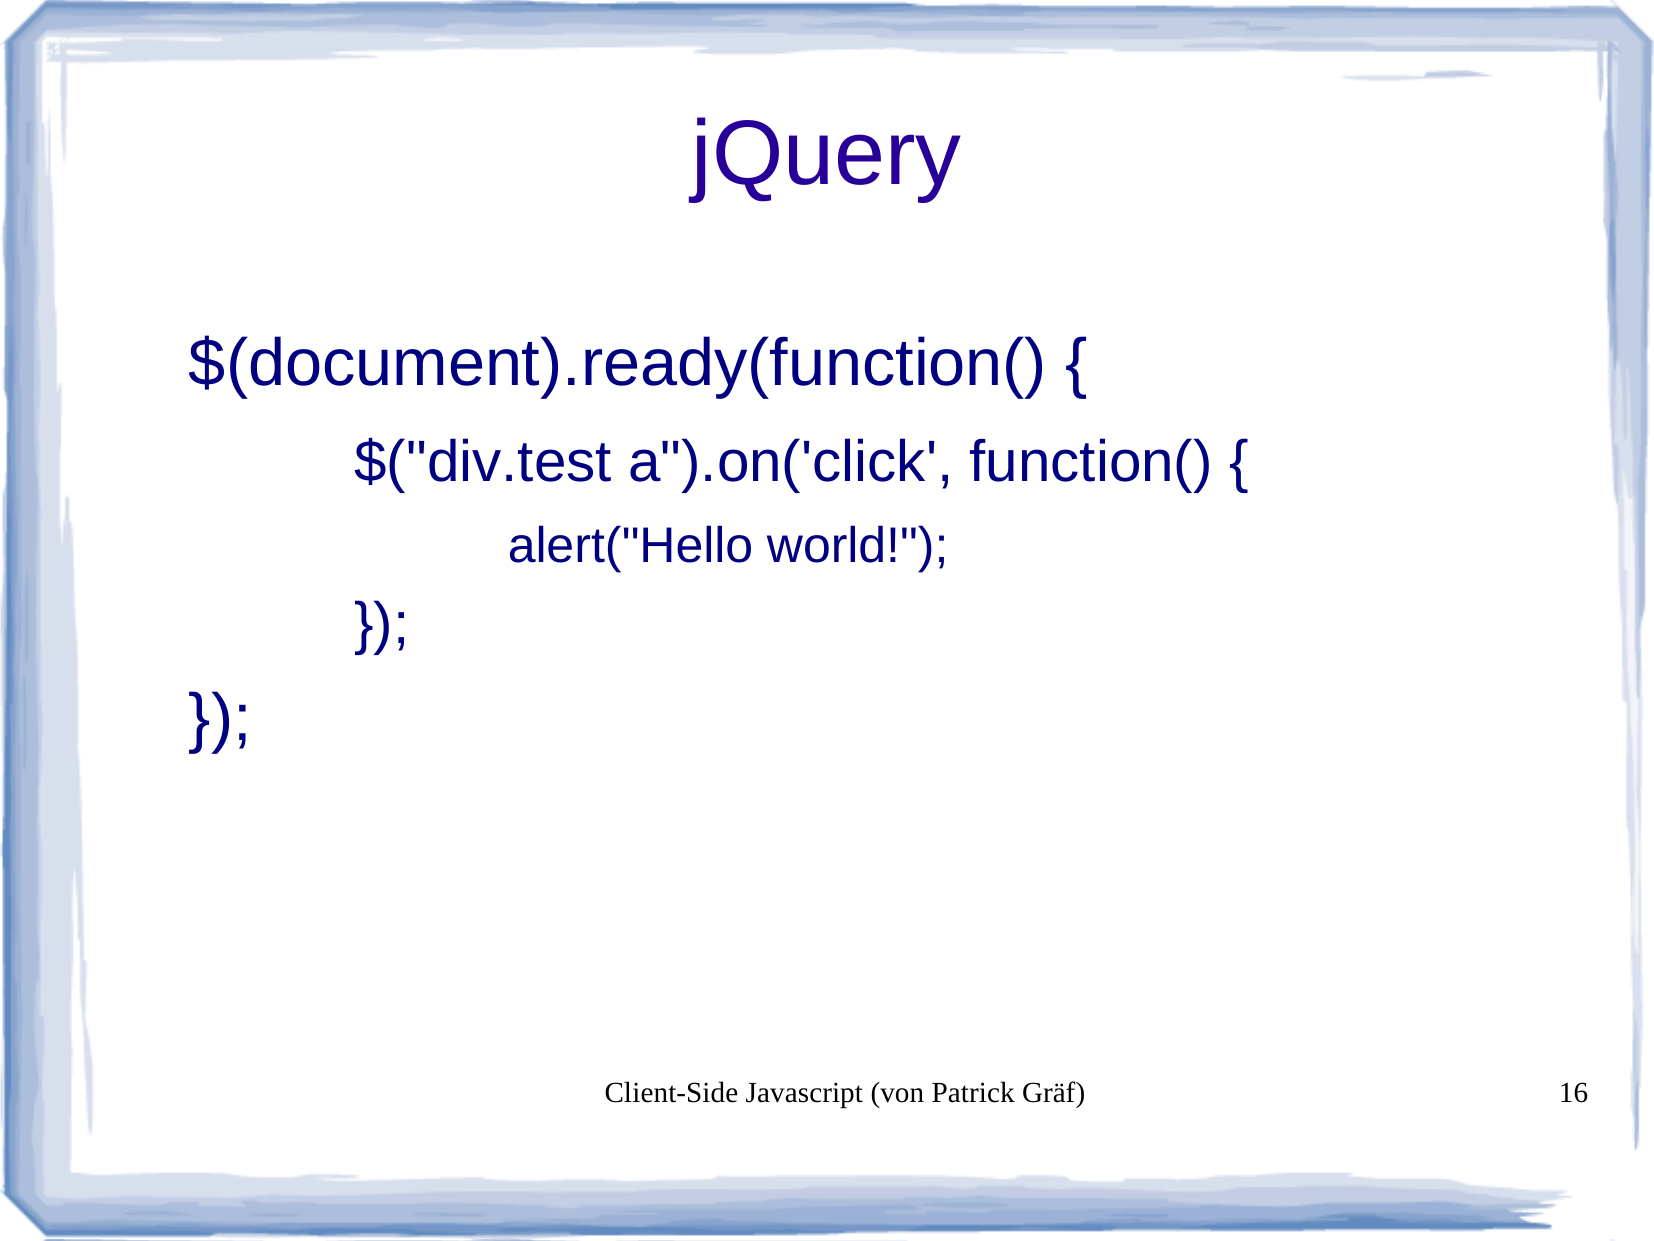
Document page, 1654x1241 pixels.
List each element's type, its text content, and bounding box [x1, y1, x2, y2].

list $(document).ready(function() { $("div.test a").on('click', function() { alert("Hello world!"); }); }); [118, 324, 1571, 1004]
picture [0, 0, 1654, 1241]
title jQuery [82, 49, 1571, 257]
